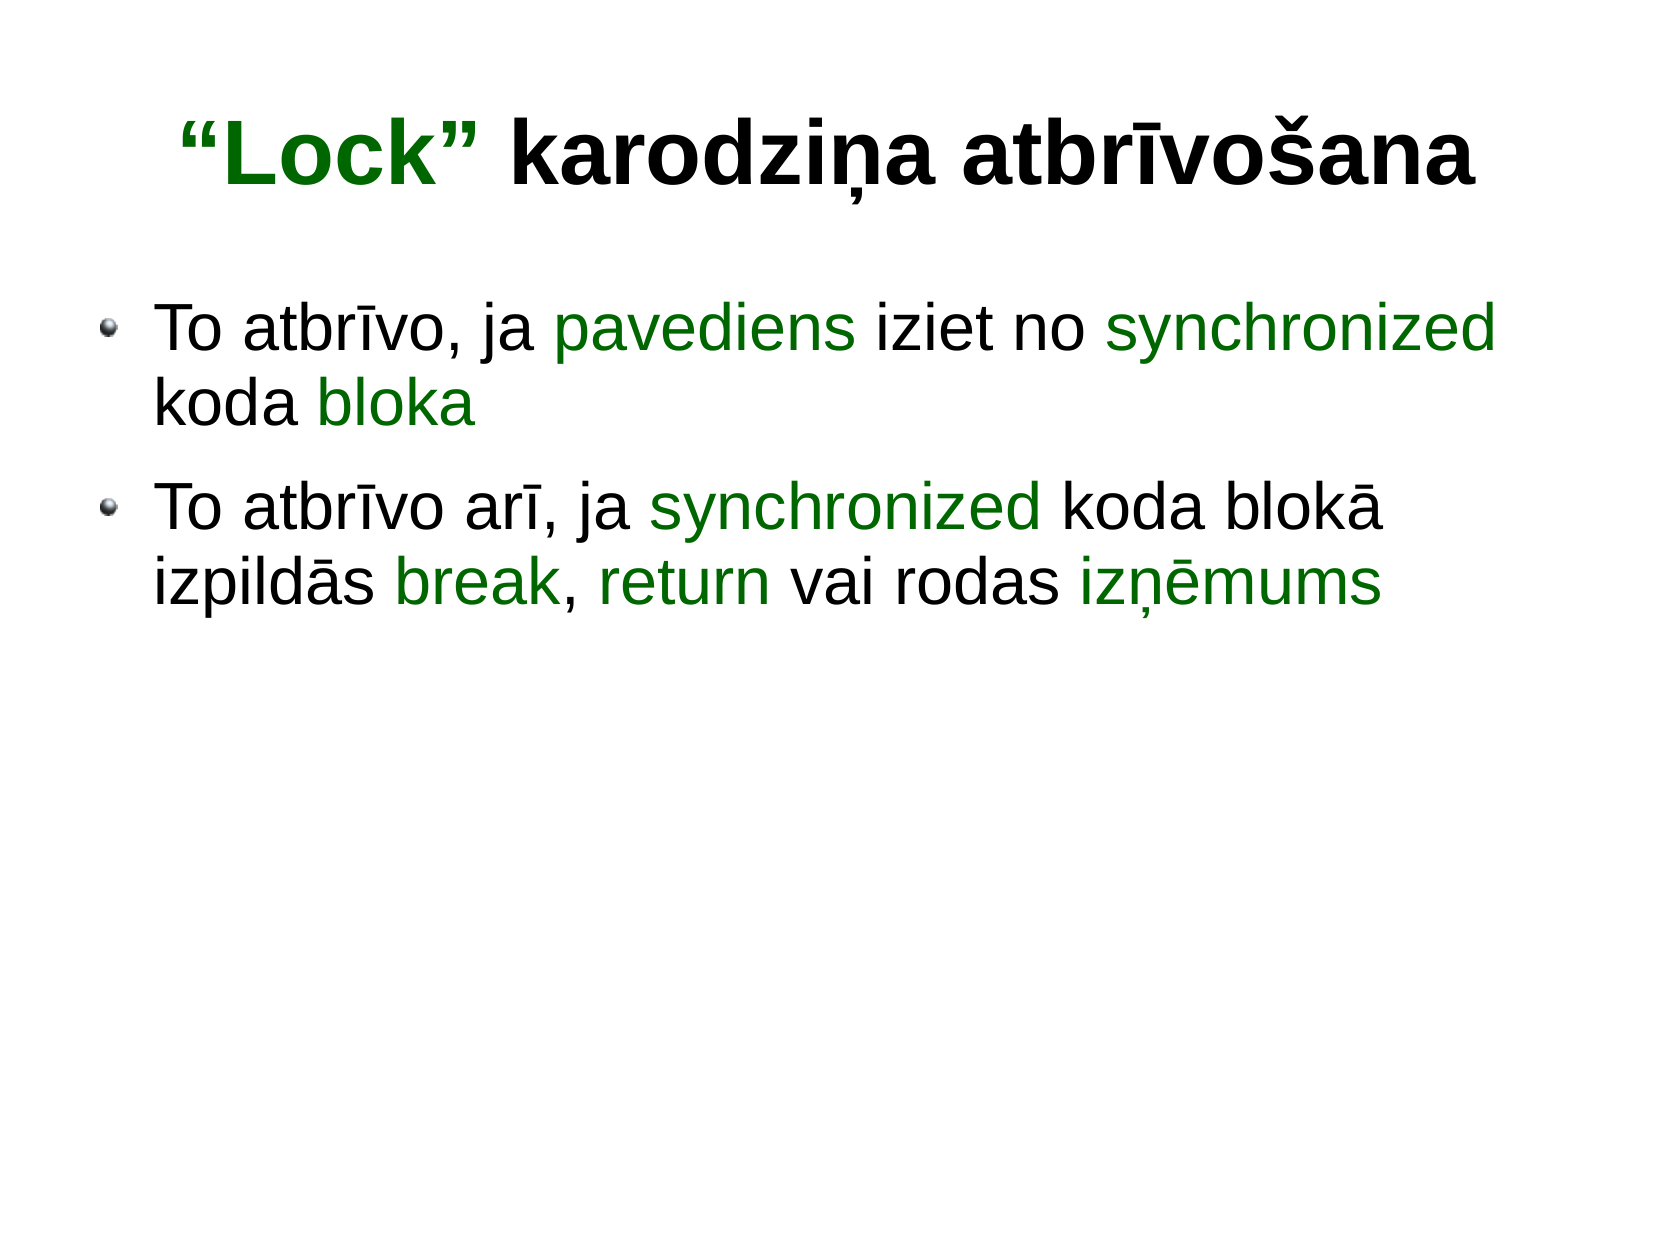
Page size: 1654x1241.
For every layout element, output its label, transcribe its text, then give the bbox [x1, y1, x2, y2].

title “Lock” karodziņa atbrīvošana [82, 49, 1571, 257]
list To atbrīvo, ja pavediens iziet no synchronized koda bloka To atbrīvo arī, ja synchronized koda blokā izpildās break, return vai rodas izņēmums [82, 290, 1538, 1010]
